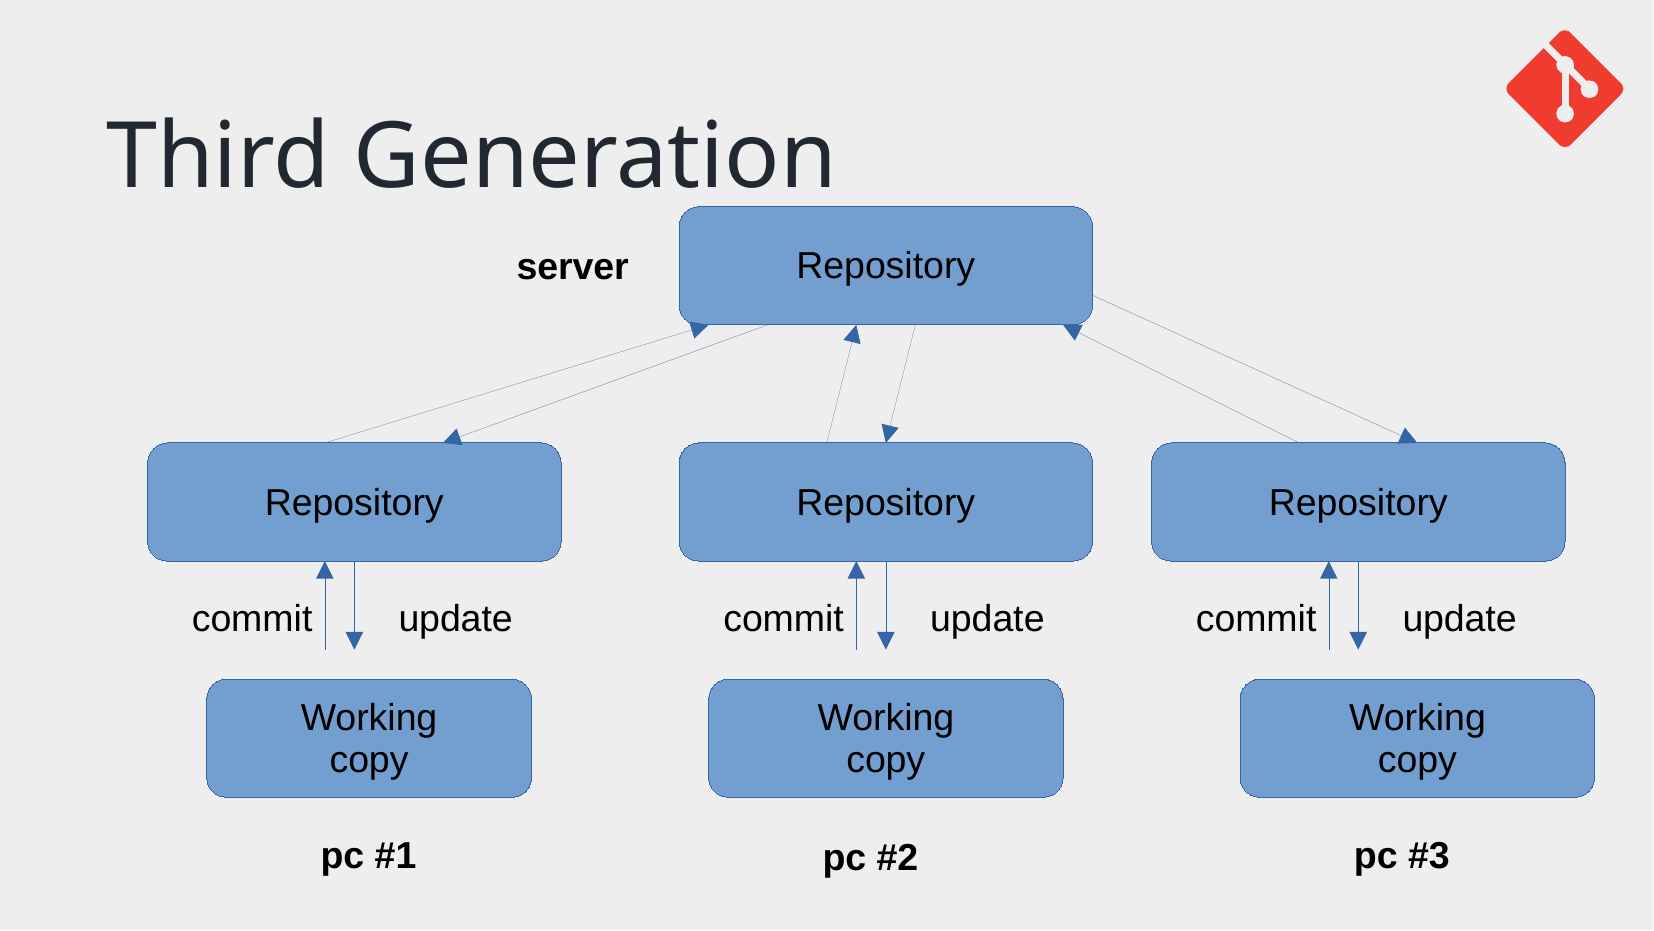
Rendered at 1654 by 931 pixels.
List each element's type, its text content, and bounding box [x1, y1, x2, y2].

text_box server [501, 238, 680, 296]
text_box update [383, 590, 591, 648]
text_box Repository [679, 206, 1093, 325]
text_box pc #3 [1328, 826, 1506, 884]
text_box Working copy [206, 679, 532, 798]
text_box update [915, 590, 1123, 648]
text_box Working copy [1240, 679, 1595, 798]
text_box Repository [679, 442, 1093, 562]
text_box commit [1181, 590, 1332, 648]
text_box update [1387, 590, 1595, 648]
text_box Working copy [708, 679, 1064, 798]
text_box pc #2 [797, 829, 975, 886]
text_box Repository [1151, 442, 1566, 562]
text_box pc #1 [295, 826, 473, 884]
title Third Generation [106, 38, 1412, 266]
text_box commit [177, 590, 328, 648]
text_box commit [708, 590, 860, 648]
text_box Repository [147, 442, 562, 562]
picture [1505, 29, 1625, 148]
